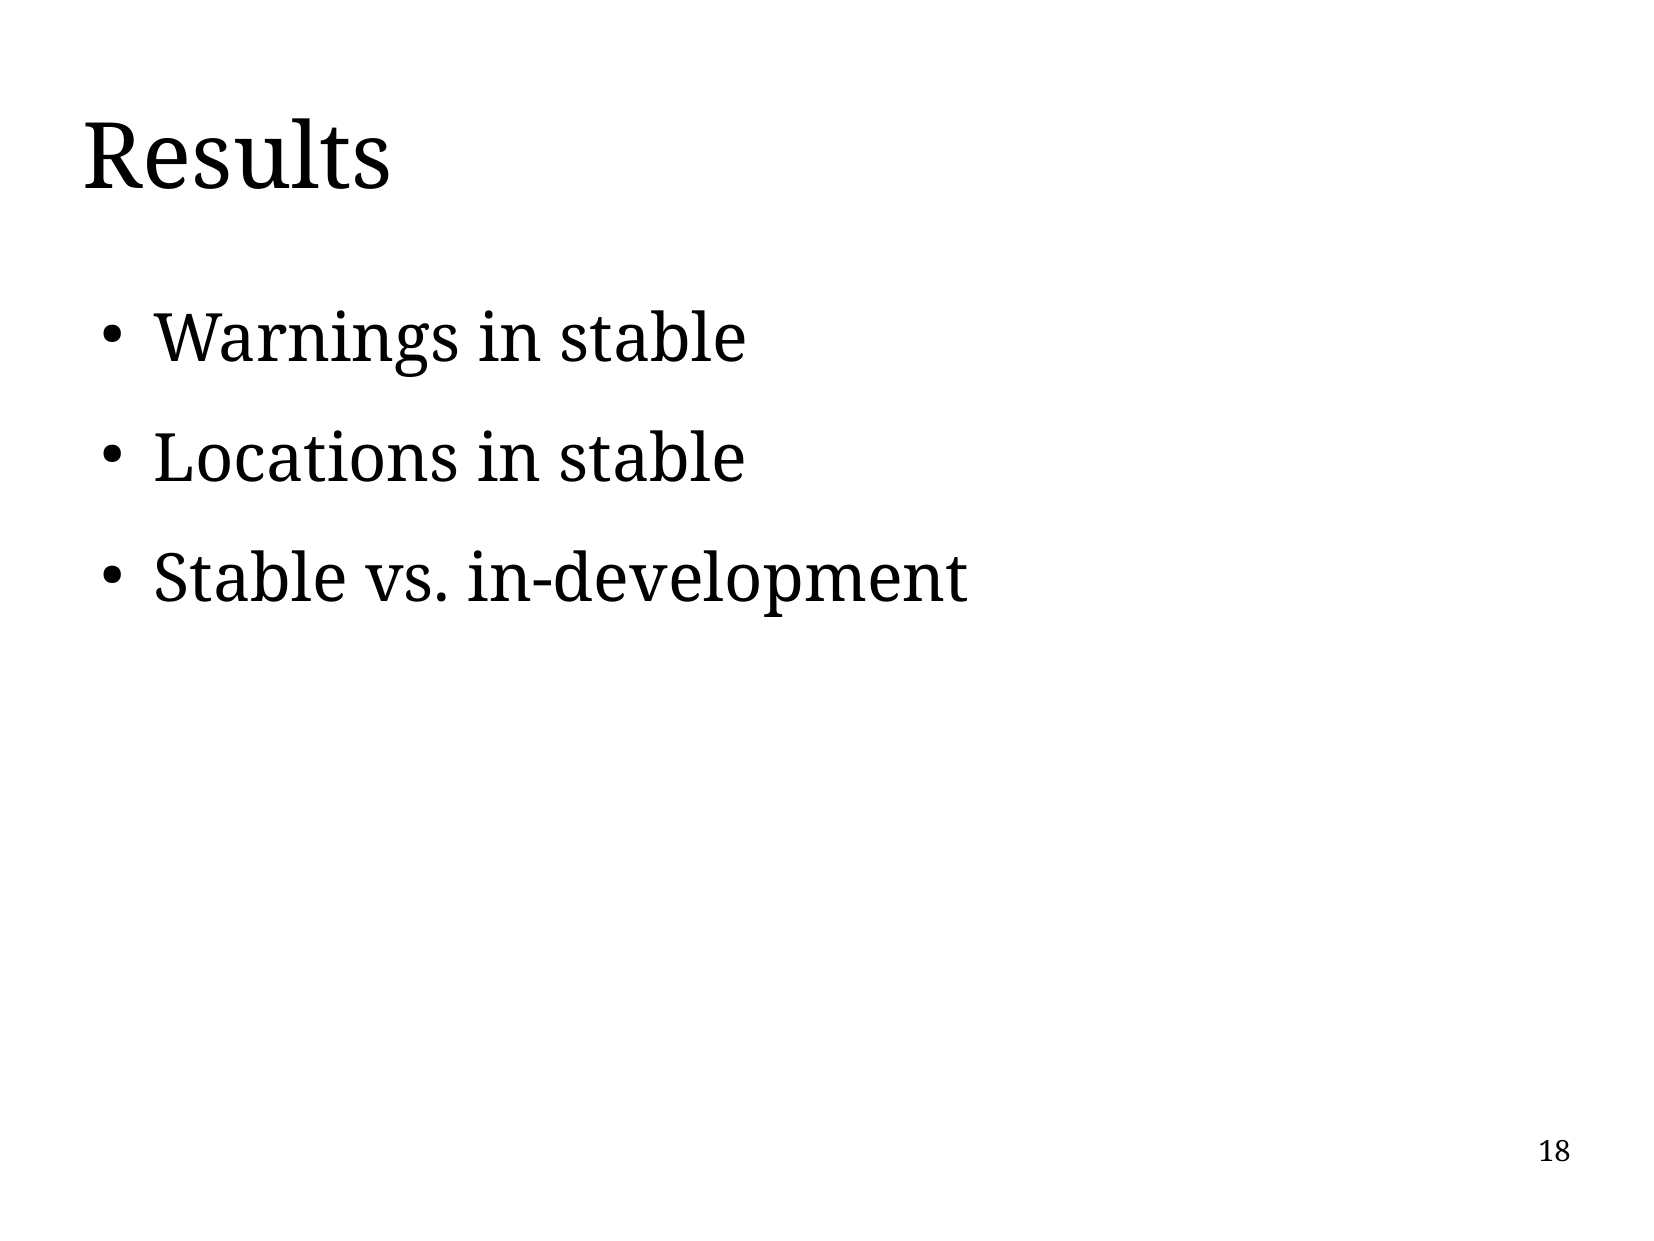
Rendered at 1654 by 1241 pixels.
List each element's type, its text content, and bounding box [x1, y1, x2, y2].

title Results [82, 49, 1571, 257]
list Warnings in stable Locations in stable Stable vs. in-development [82, 290, 1571, 1010]
